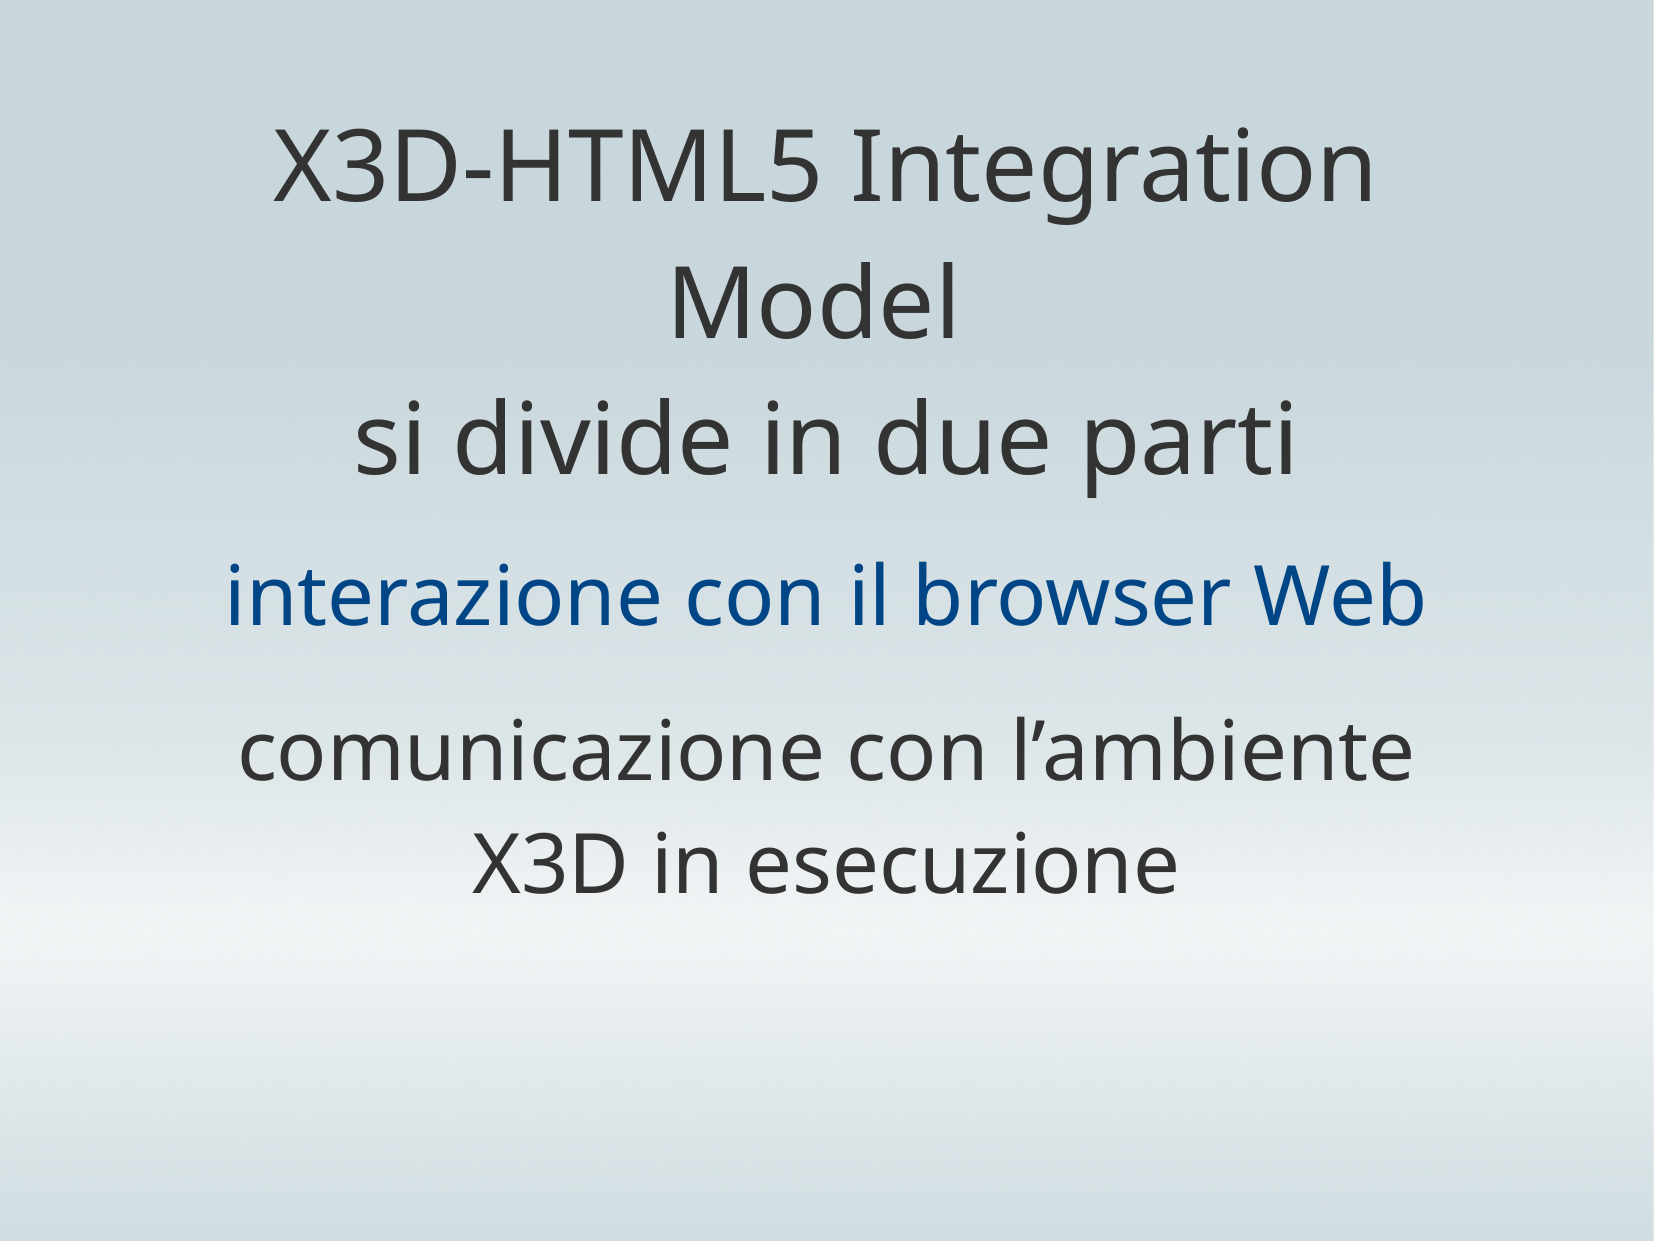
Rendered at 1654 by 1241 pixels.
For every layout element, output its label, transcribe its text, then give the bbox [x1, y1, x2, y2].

text_box X3D-HTML5 Integration Model si divide in due parti [116, 87, 1538, 382]
picture [0, 0, 1654, 1241]
text_box interazione con il browser Web comunicazione con l’ambiente X3D in esecuzione [180, 528, 1473, 934]
